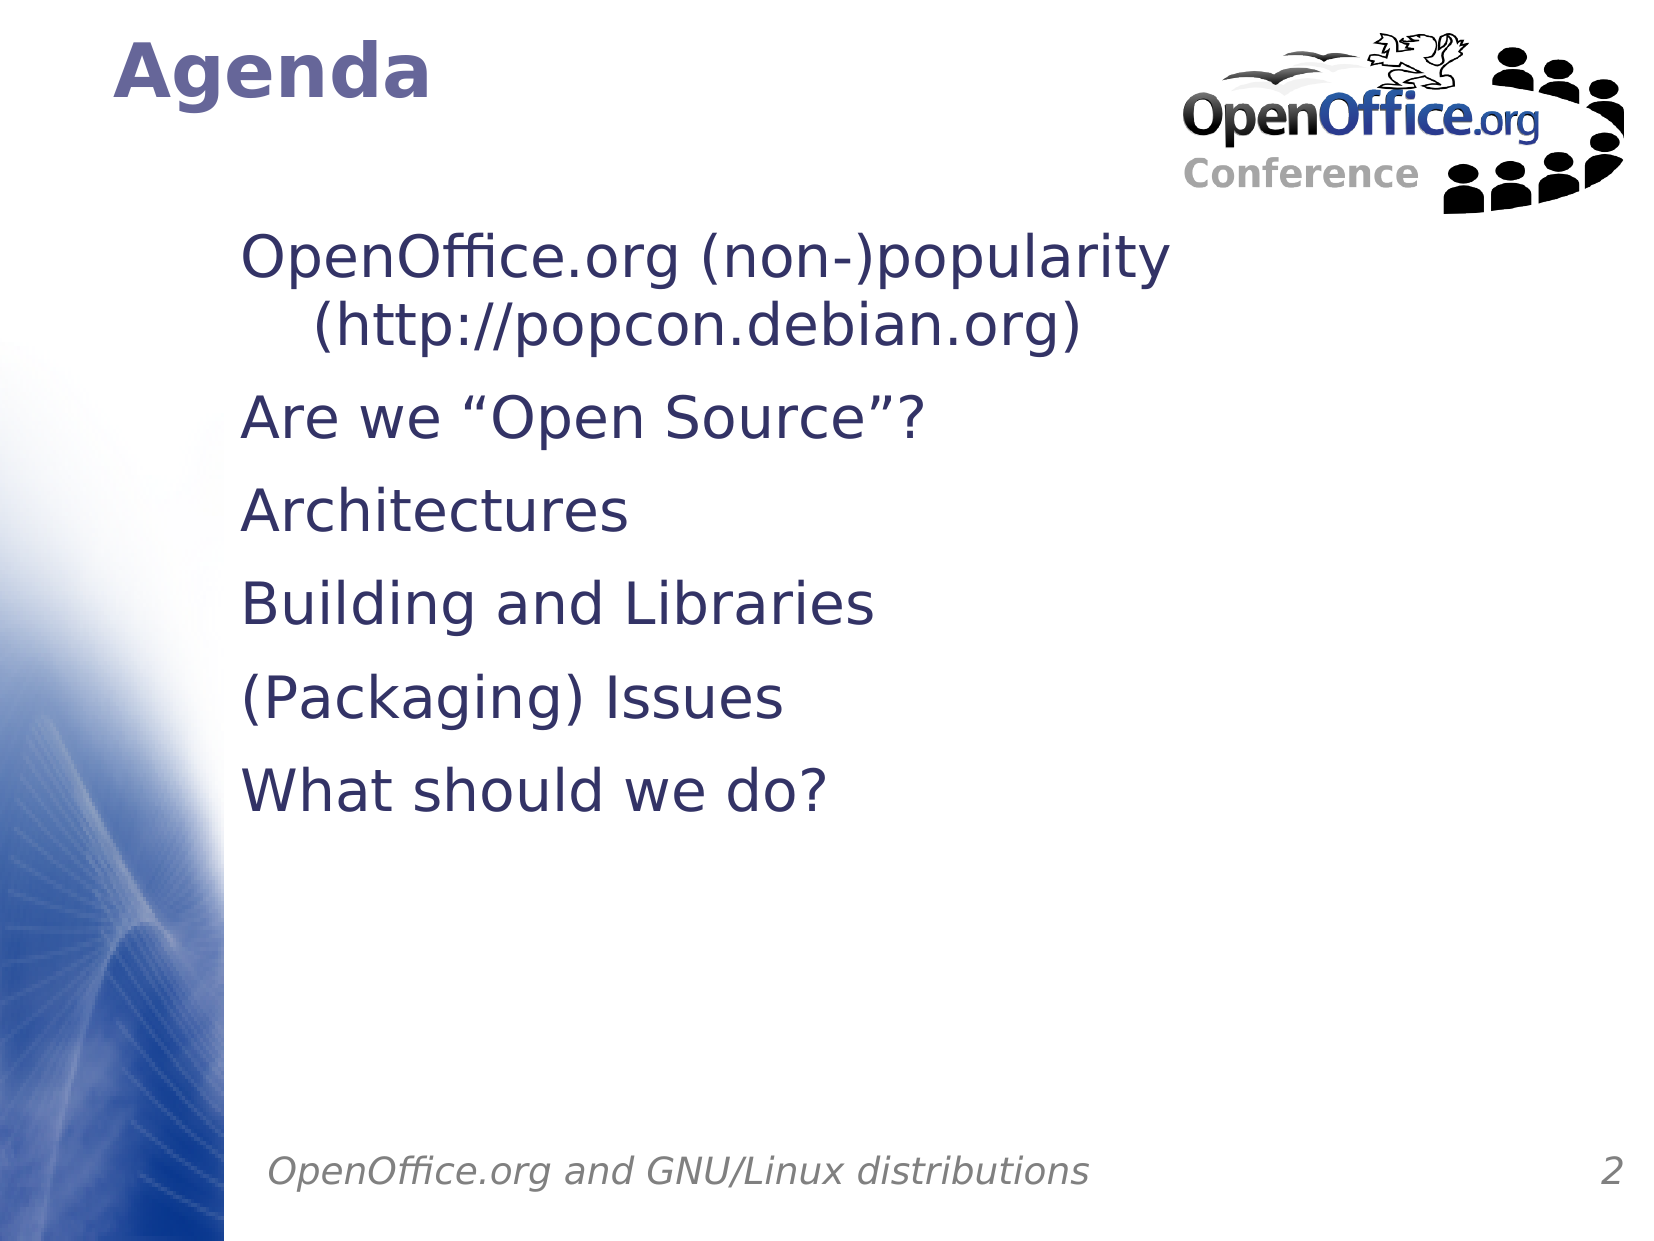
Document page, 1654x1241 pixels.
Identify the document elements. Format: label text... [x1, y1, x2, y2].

picture [0, 0, 224, 1241]
list OpenOffice.org (non-)popularity (http://popcon.debian.org) Are we “Open Source”? Architectures Building and Libraries (Packaging) Issues What should we do? [223, 223, 1619, 1133]
title Agenda [24, 15, 987, 129]
picture [1183, 33, 1624, 214]
